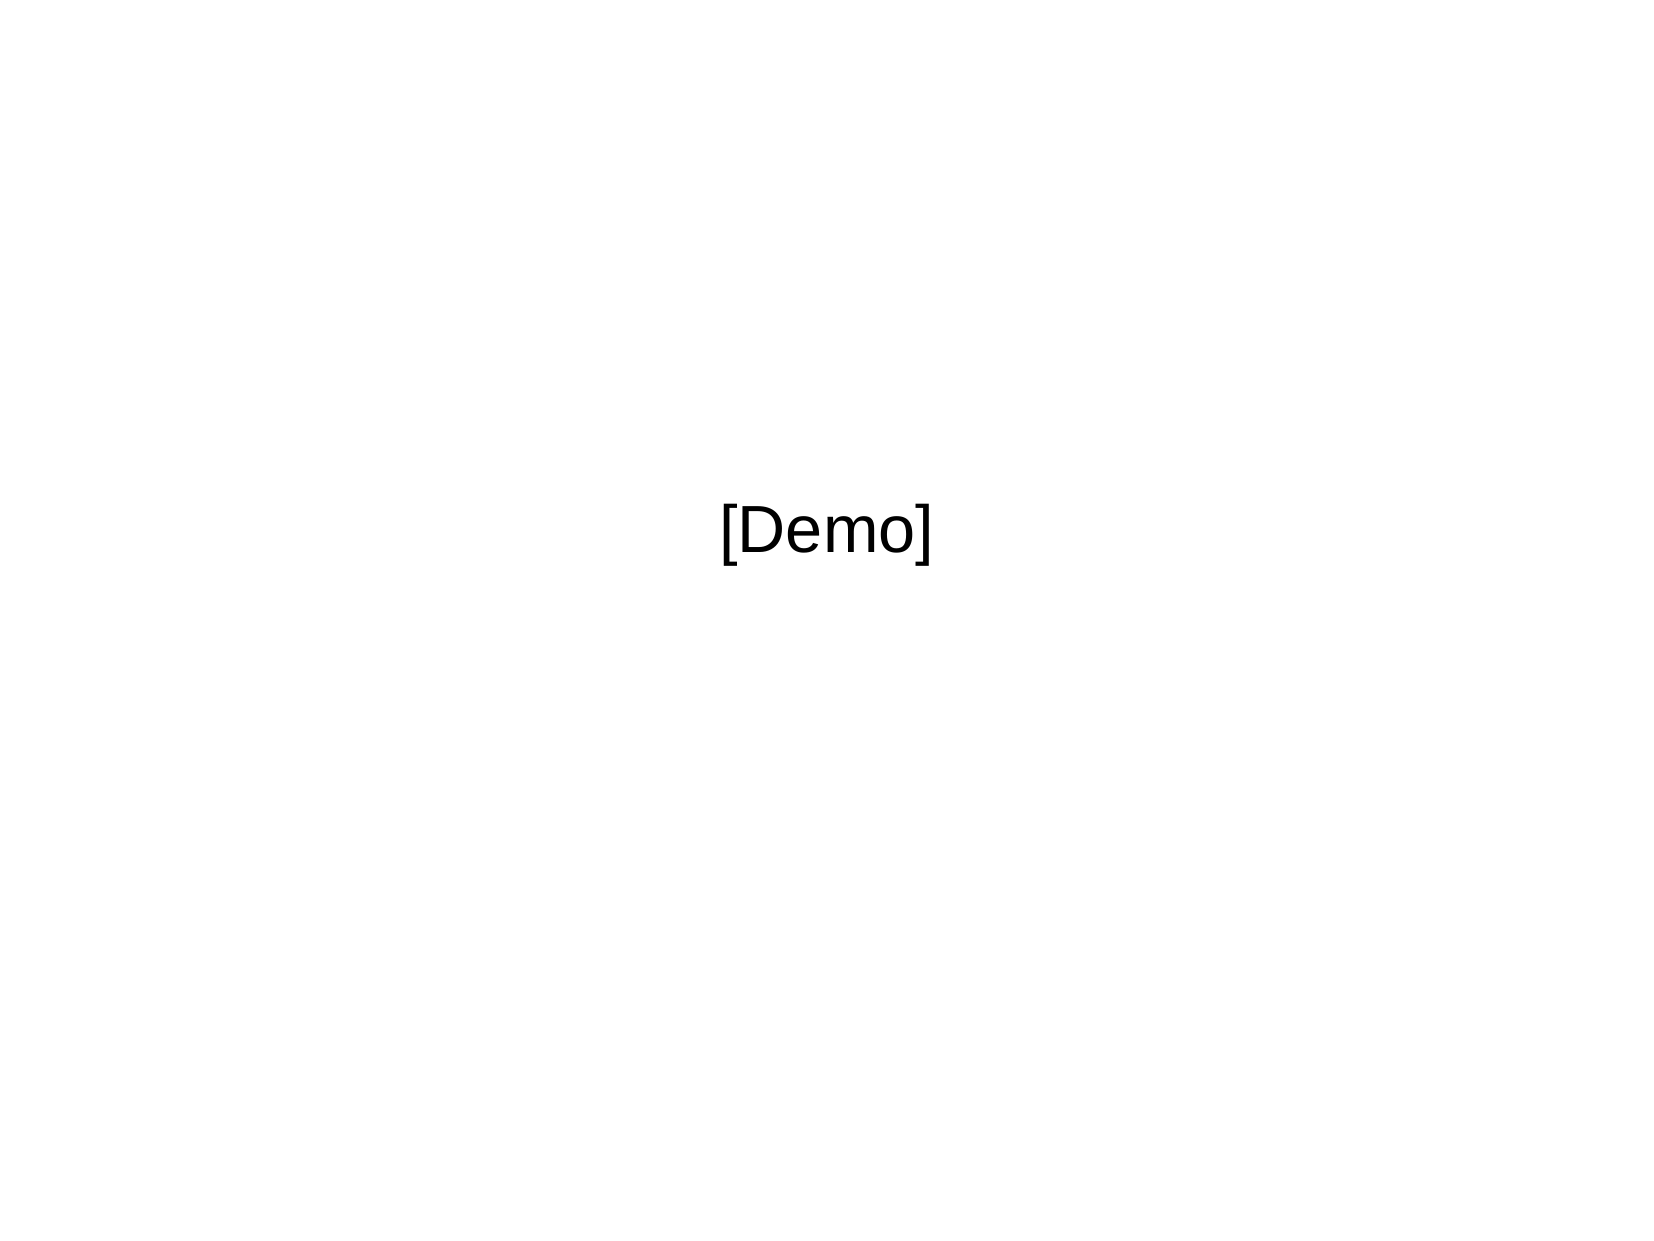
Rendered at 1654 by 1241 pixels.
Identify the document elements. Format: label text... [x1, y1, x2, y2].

subtitle [Demo] [82, 49, 1571, 1010]
